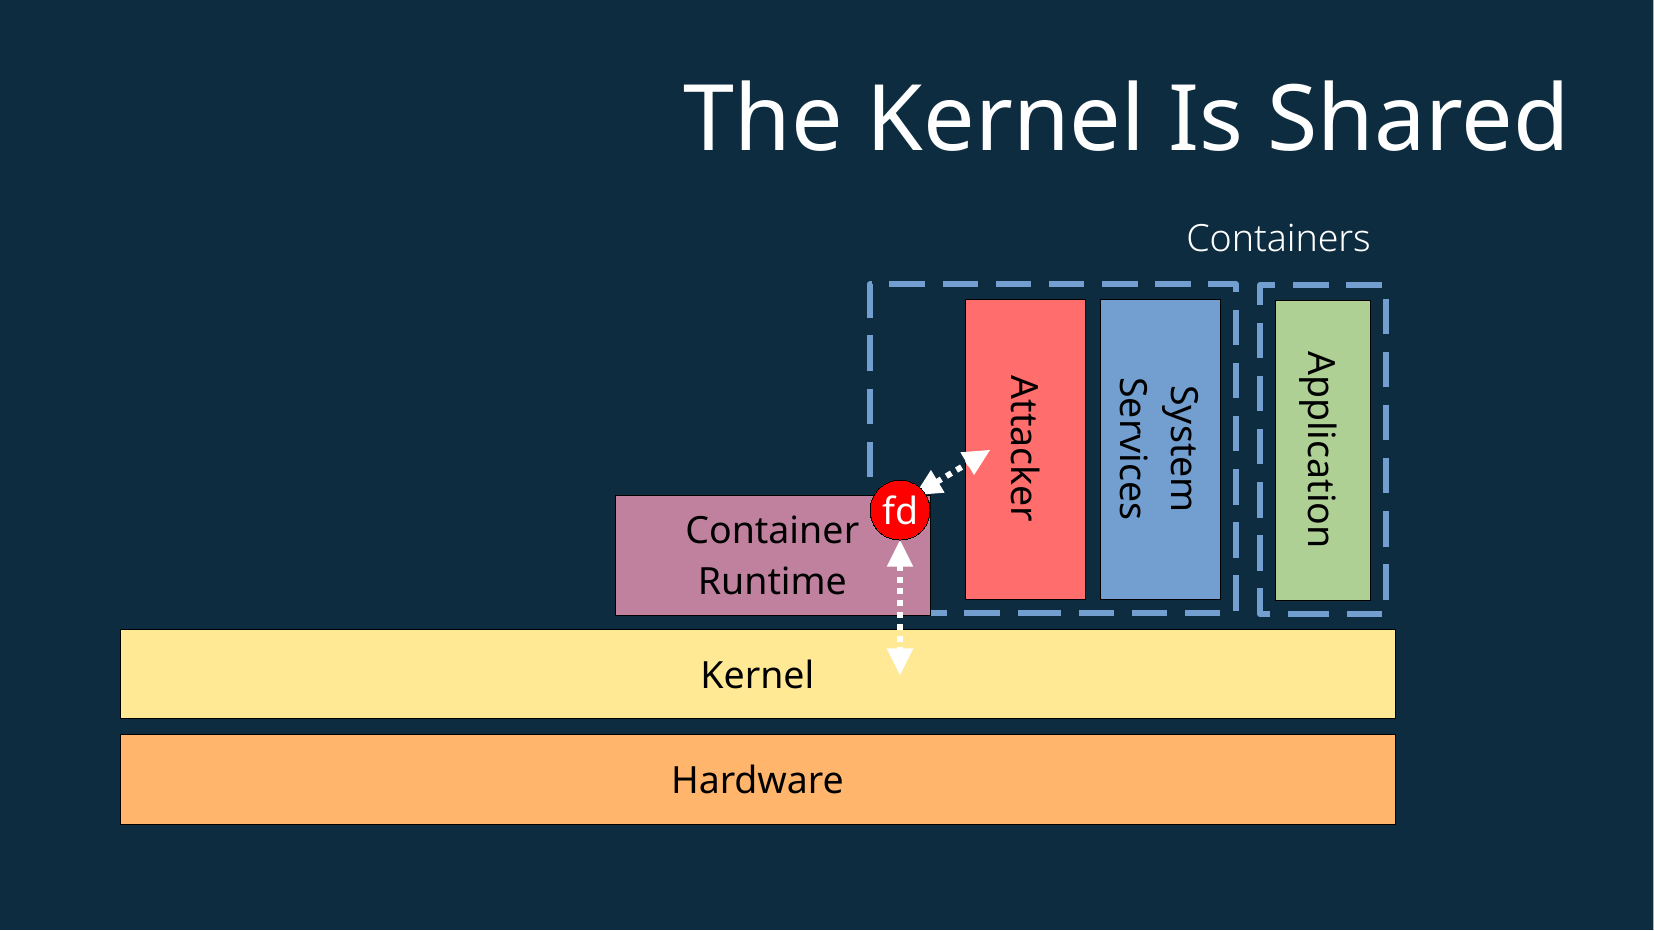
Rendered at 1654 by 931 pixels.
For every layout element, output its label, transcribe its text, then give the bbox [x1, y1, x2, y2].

text_box Container Runtime [615, 495, 931, 616]
text_box System Services [1100, 299, 1221, 600]
text_box Application [1275, 300, 1371, 601]
title The Kernel Is Shared [82, 37, 1571, 193]
text_box Attacker [965, 299, 1086, 600]
text_box Containers [1171, 204, 1386, 271]
text_box Hardware [120, 734, 1396, 825]
text_box Kernel [120, 629, 1396, 719]
text_box fd [870, 480, 931, 540]
